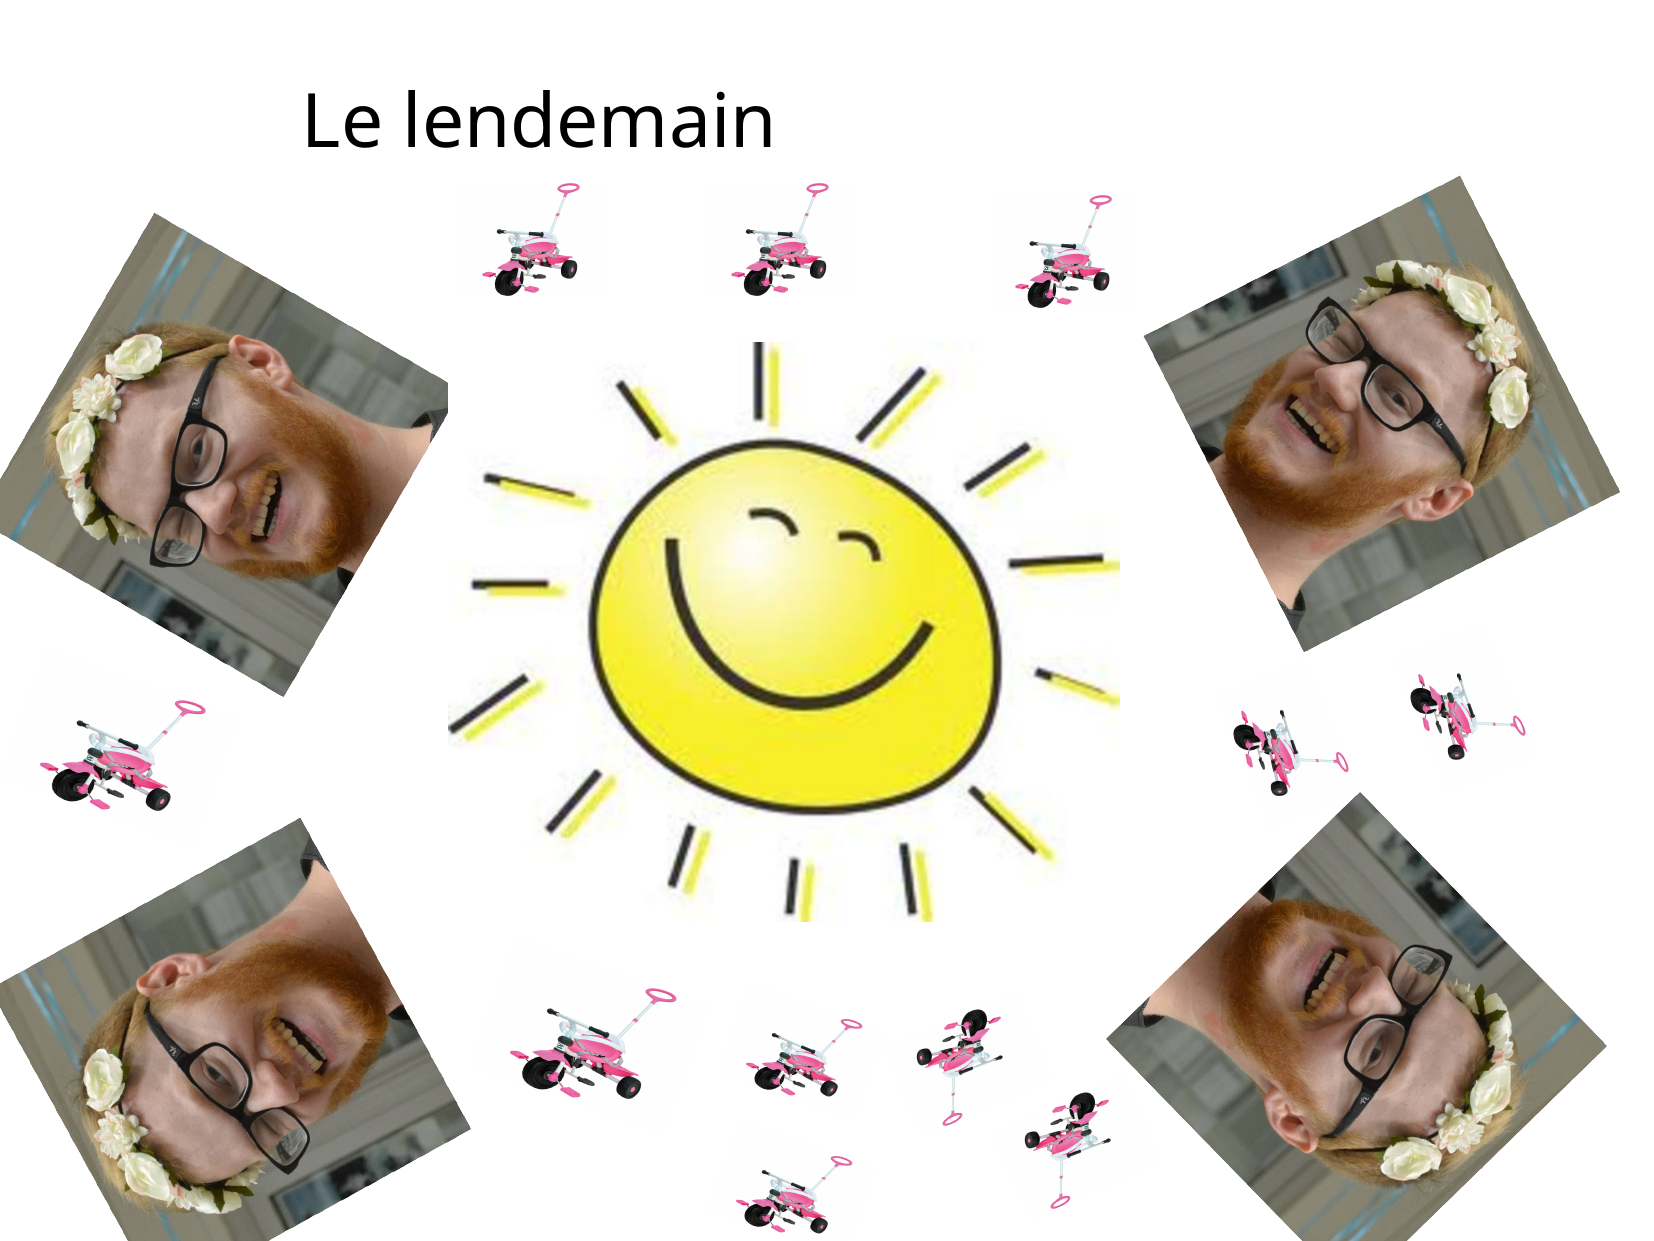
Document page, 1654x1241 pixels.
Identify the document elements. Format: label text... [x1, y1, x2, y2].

picture [0, 818, 471, 1241]
picture [0, 212, 1120, 922]
picture [0, 649, 238, 846]
picture [718, 983, 885, 1121]
picture [708, 1120, 875, 1241]
text_box Le lendemain [287, 59, 823, 179]
picture [1143, 175, 1620, 652]
picture [992, 1074, 1161, 1220]
picture [470, 937, 709, 1134]
picture [992, 195, 1135, 308]
picture [459, 183, 603, 296]
picture [884, 991, 1053, 1137]
picture [1393, 623, 1536, 792]
picture [708, 183, 852, 296]
picture [1105, 660, 1607, 1241]
